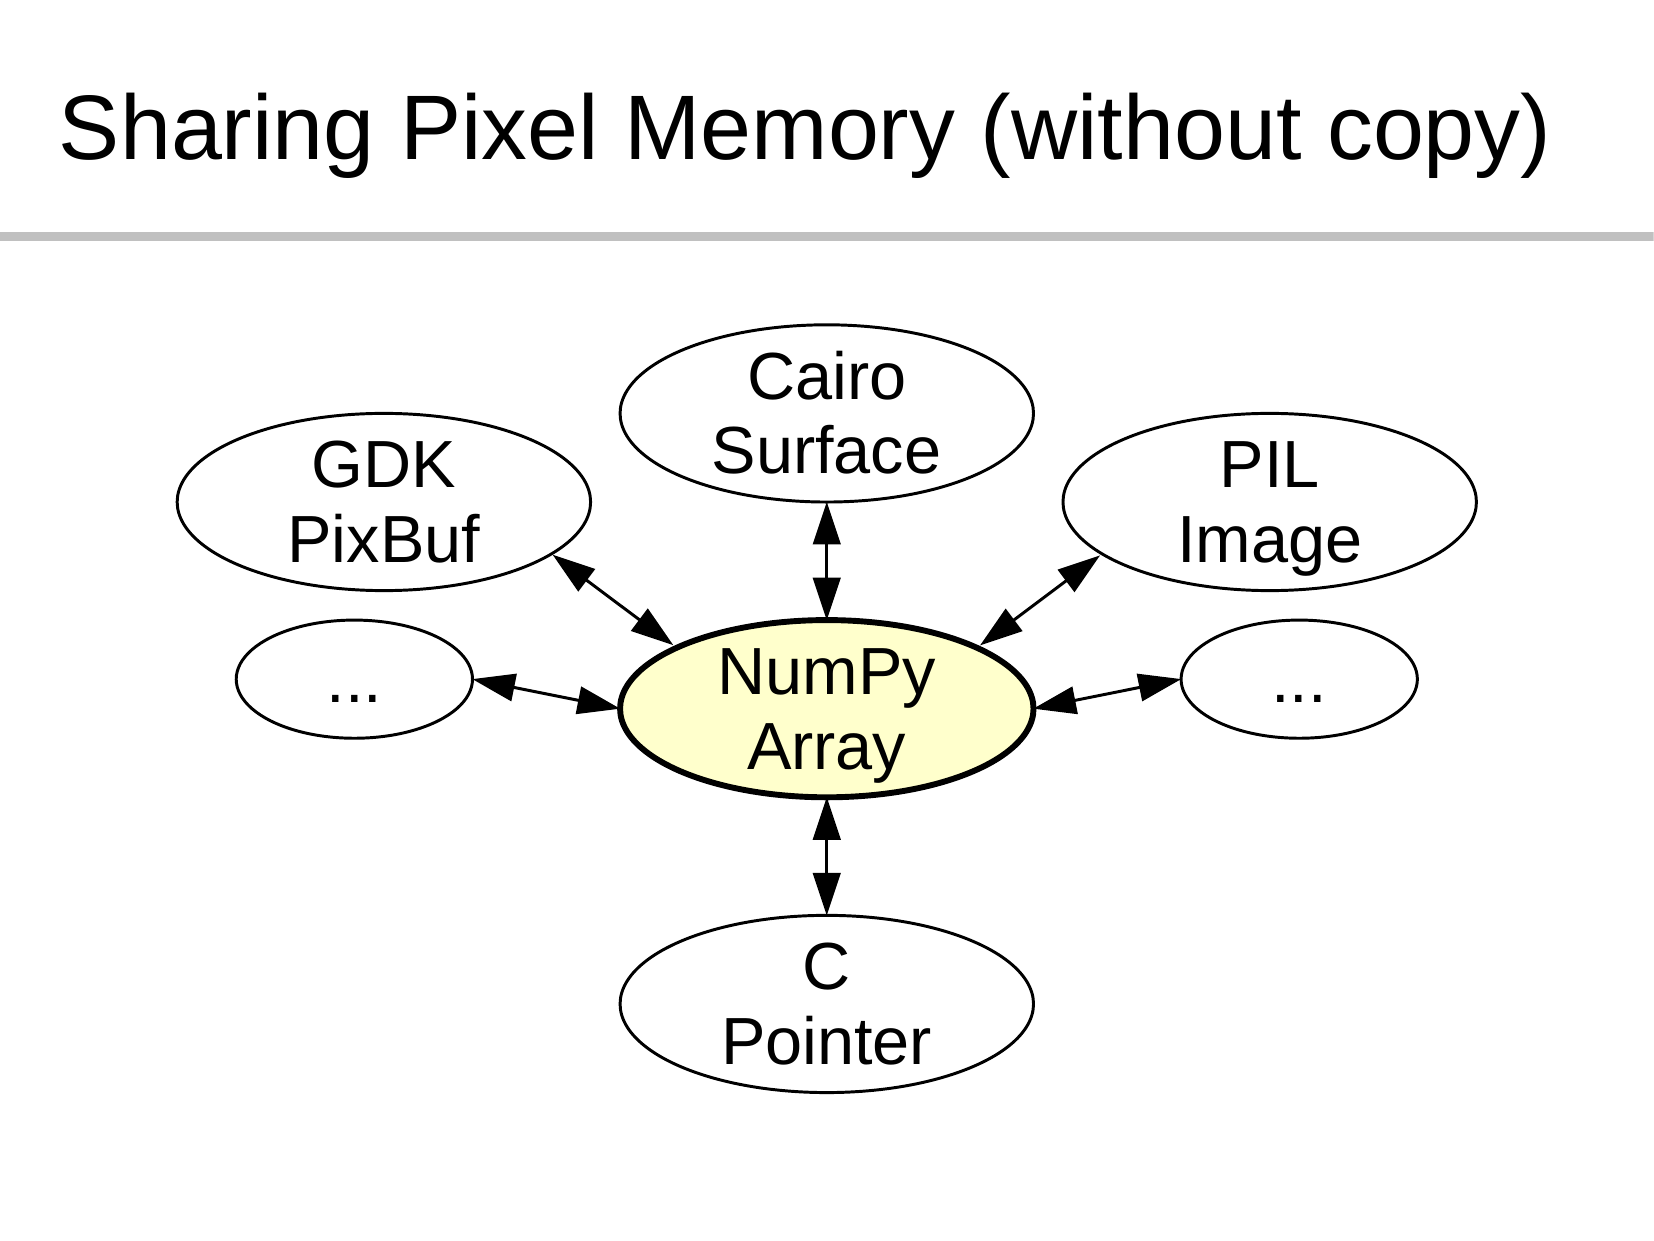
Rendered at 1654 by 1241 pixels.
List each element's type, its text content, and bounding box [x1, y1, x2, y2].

text_box NumPy Array [620, 620, 1034, 798]
text_box ... [236, 620, 473, 739]
text_box C Pointer [620, 915, 1034, 1093]
text_box Cairo Surface [620, 324, 1034, 503]
text_box ... [1181, 620, 1418, 739]
title Sharing Pixel Memory (without copy) [59, 49, 1595, 207]
text_box GDK PixBuf [177, 413, 591, 591]
text_box PIL Image [1062, 413, 1477, 591]
